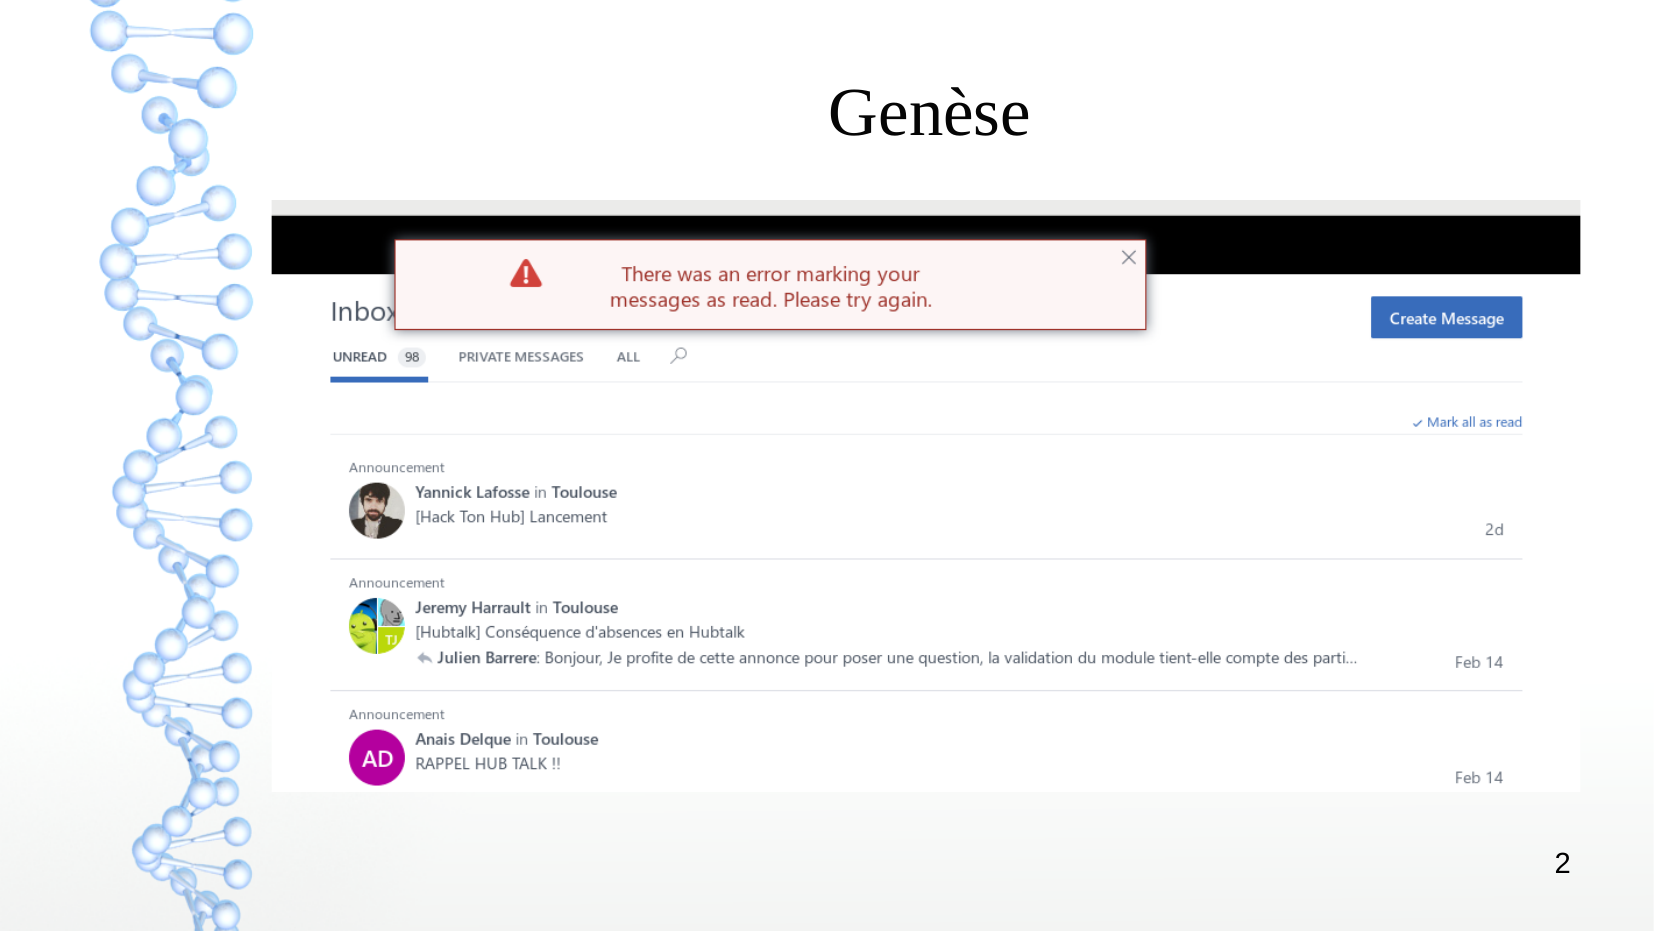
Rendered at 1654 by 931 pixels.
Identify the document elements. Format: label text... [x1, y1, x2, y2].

picture [0, 0, 1654, 931]
title Genèse [265, 35, 1595, 189]
